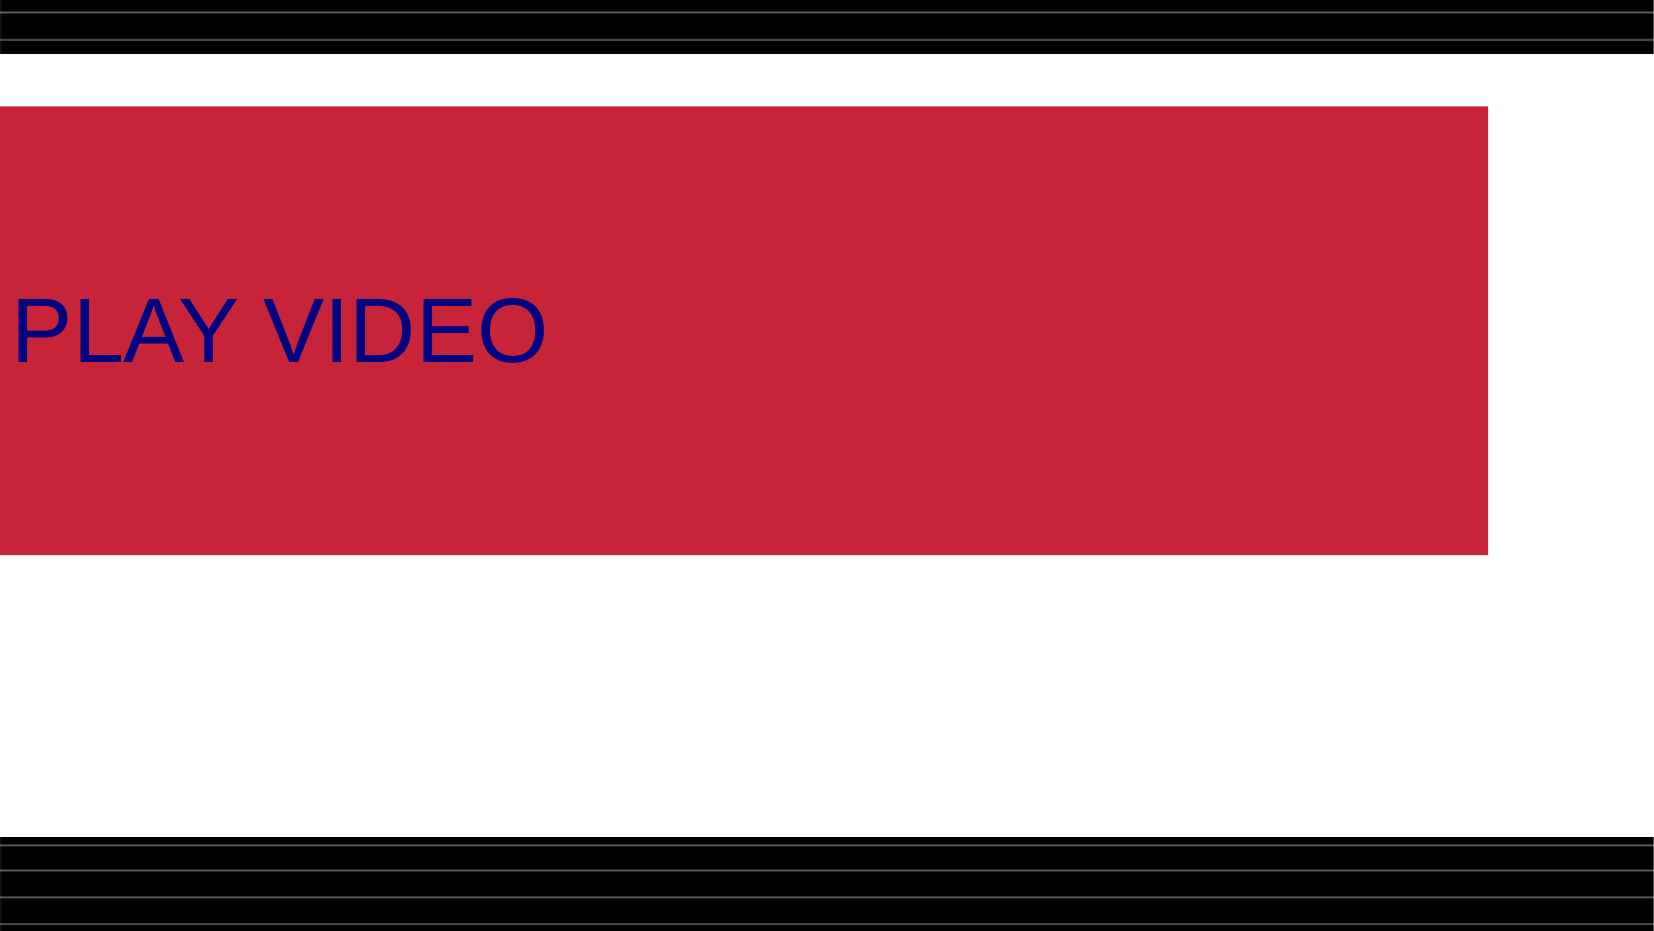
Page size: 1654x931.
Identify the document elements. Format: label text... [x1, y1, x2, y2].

title PLAY VIDEO [0, 106, 1489, 556]
picture [0, 0, 1654, 54]
picture [0, 837, 1654, 931]
